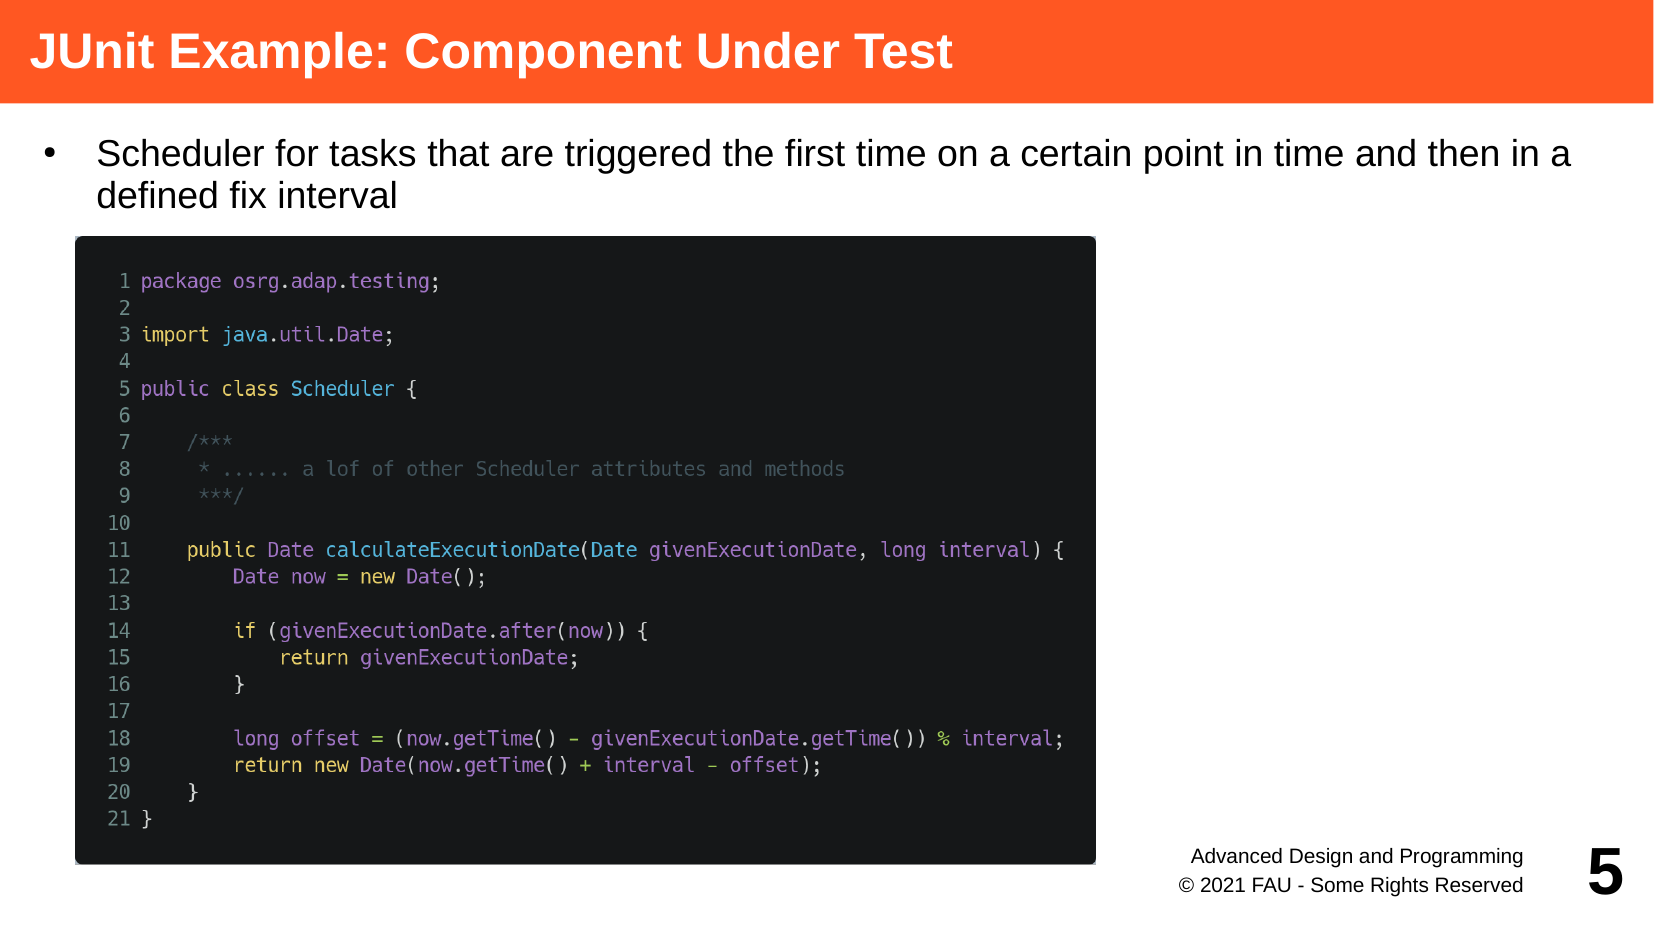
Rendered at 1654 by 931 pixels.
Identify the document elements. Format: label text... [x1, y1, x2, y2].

title JUnit Example: Component Under Test [0, 0, 1654, 104]
picture [75, 236, 1096, 865]
list Scheduler for tasks that are triggered the first time on a certain point in time and then in a defined fix interval [25, 132, 1621, 236]
